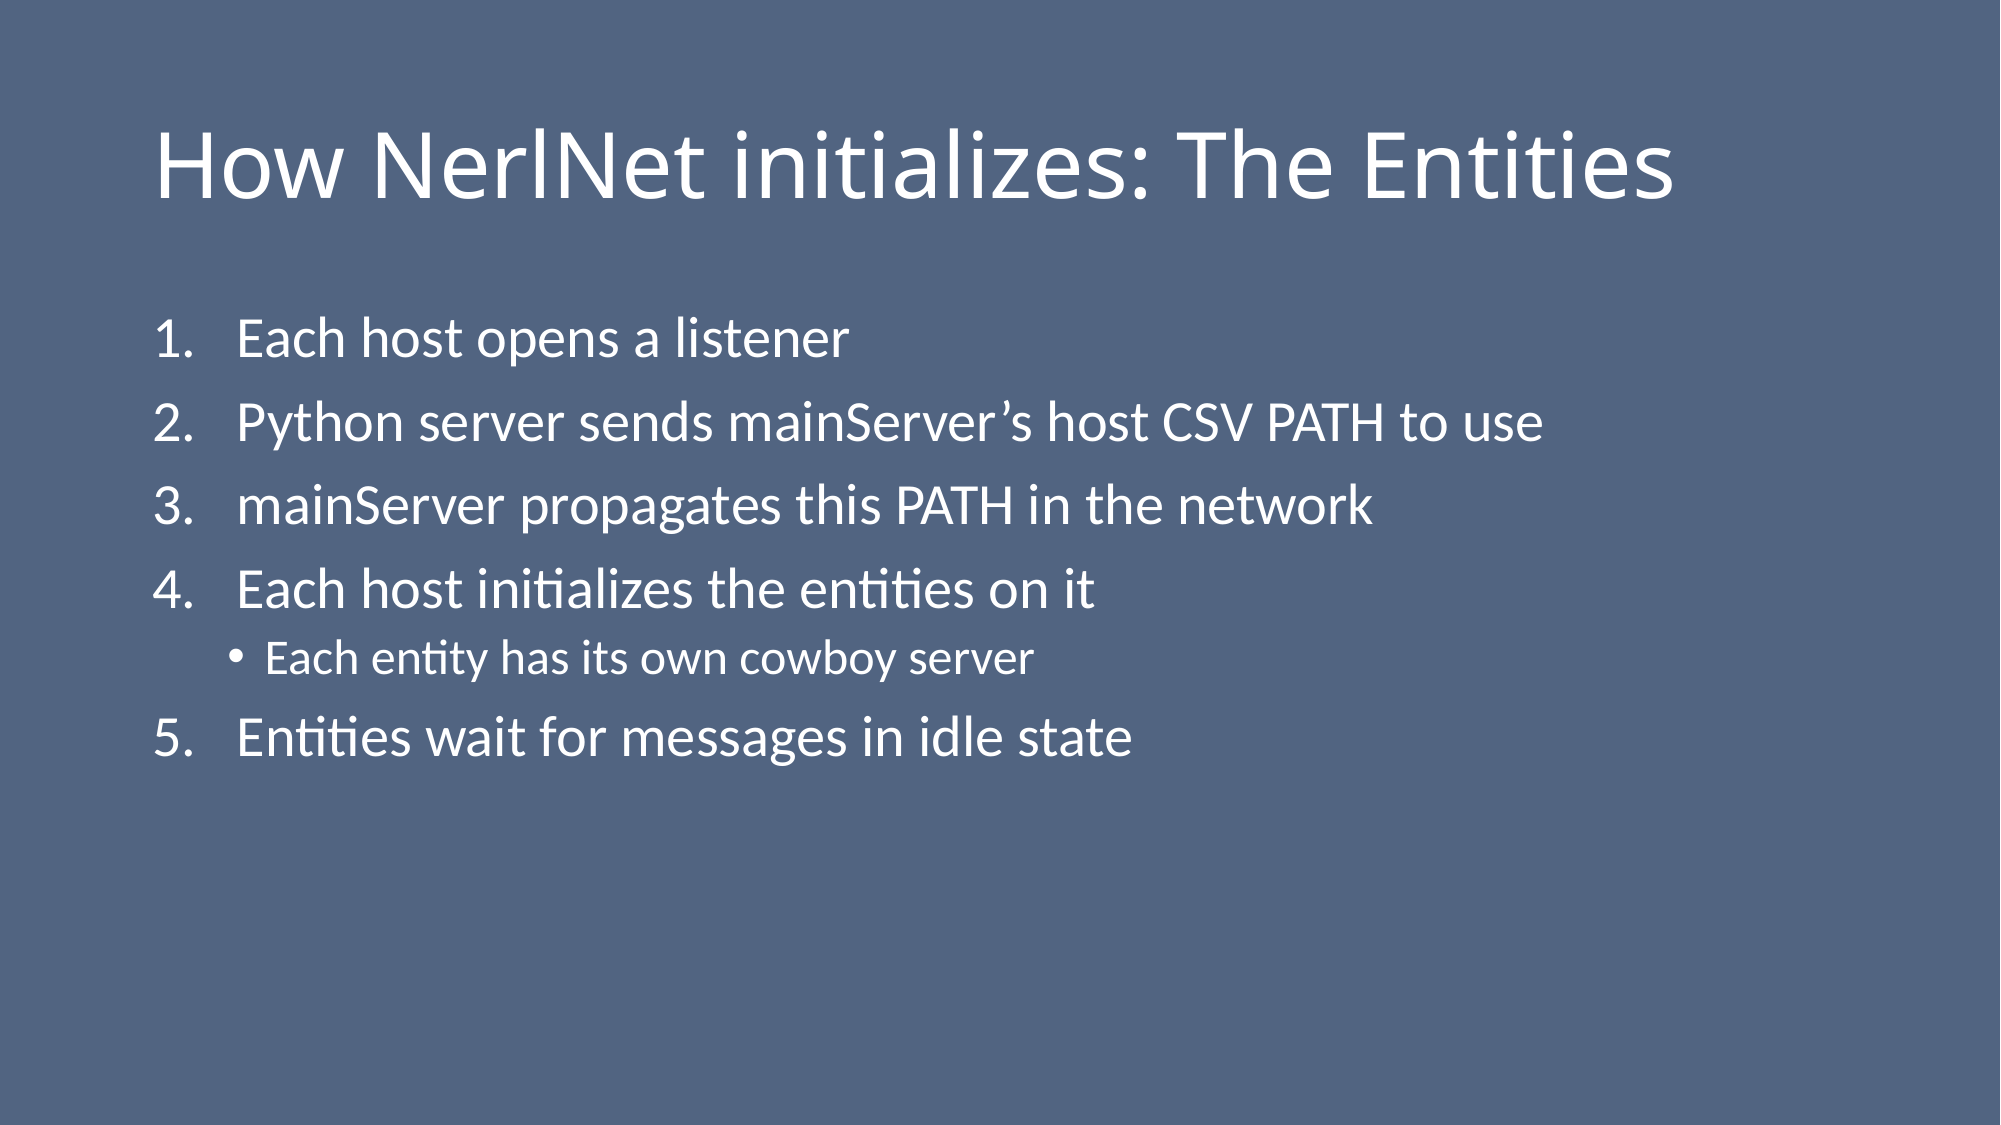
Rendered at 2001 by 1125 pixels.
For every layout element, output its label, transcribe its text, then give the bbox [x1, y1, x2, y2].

text_box Each host opens a listener Python server sends mainServer’s host CSV PATH to use mainServer propagates this PATH in the network Each host initializes the entities on it Each entity has its own cowboy server Entities wait for messages in idle state [137, 299, 1863, 1014]
text_box How NerlNet initializes: The Entities [137, 59, 1863, 278]
